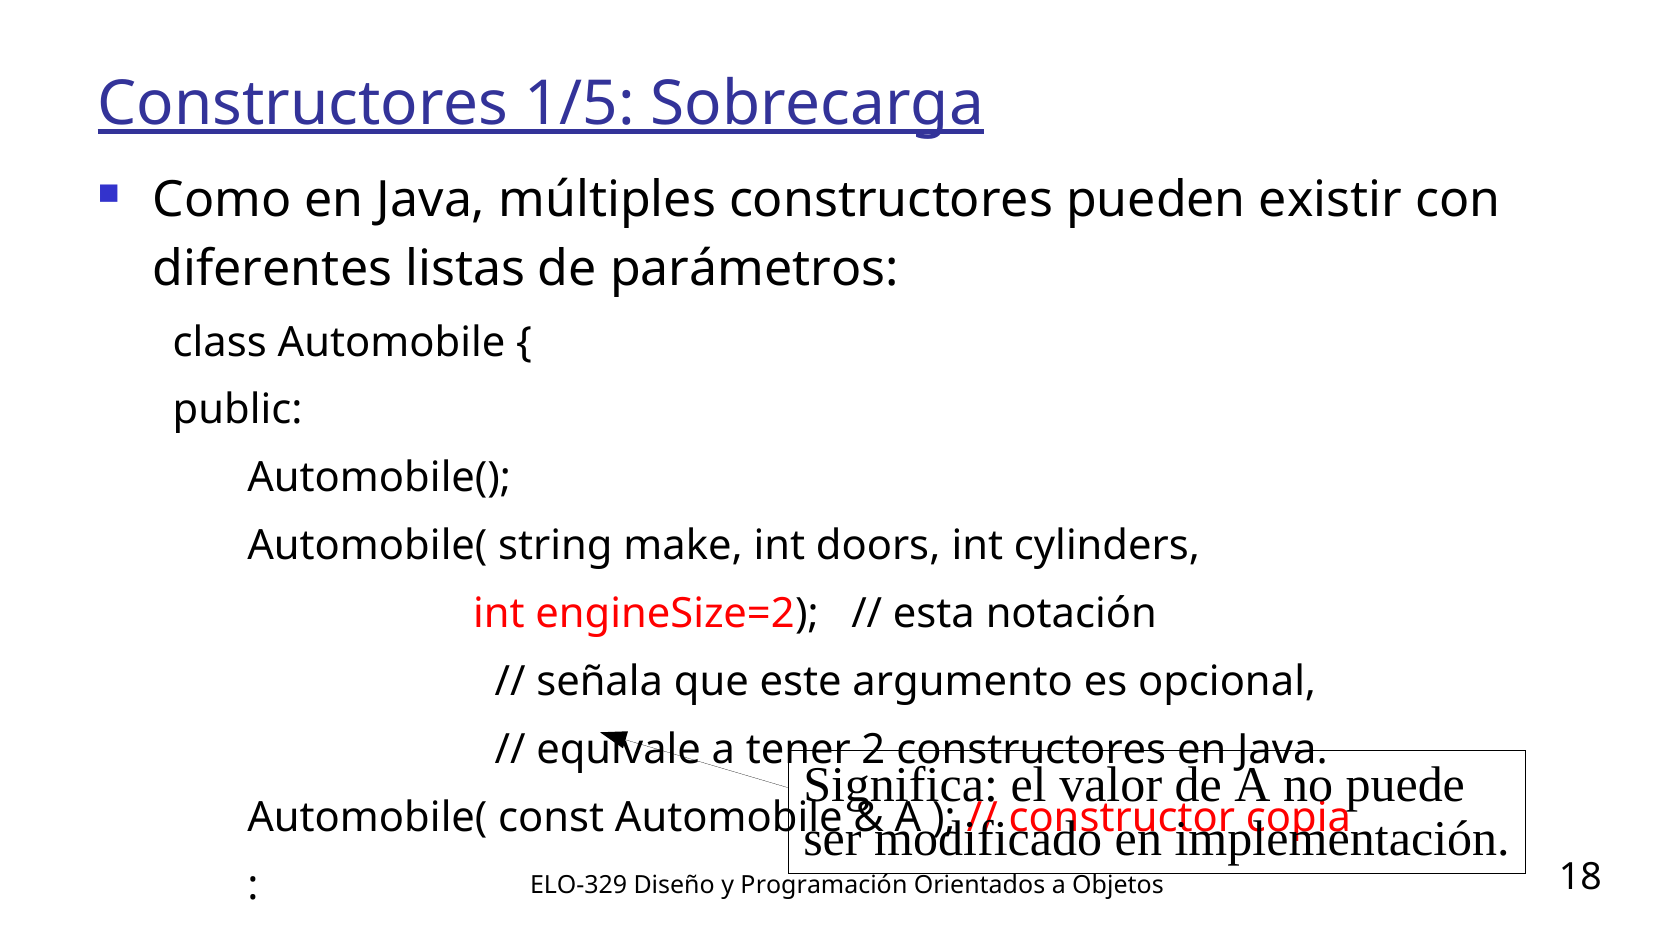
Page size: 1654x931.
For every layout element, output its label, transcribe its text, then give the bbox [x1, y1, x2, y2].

text_box Significa: el valor de A no puede ser modificado en implementación. [788, 750, 1526, 874]
list Como en Java, múltiples constructores pueden existir con diferentes listas de parámetros: class Automobile { public: Automobile(); Automobile( string make, int doors, int cylinders, int engineSize=2); // esta notación // señala que este argumento es opcional, // equivale a tener 2 constructores en Java. Automobile( const Automobile & A ); // constructor copia : : [82, 155, 1612, 851]
title Constructores 1/5: Sobrecarga [82, 16, 1654, 151]
